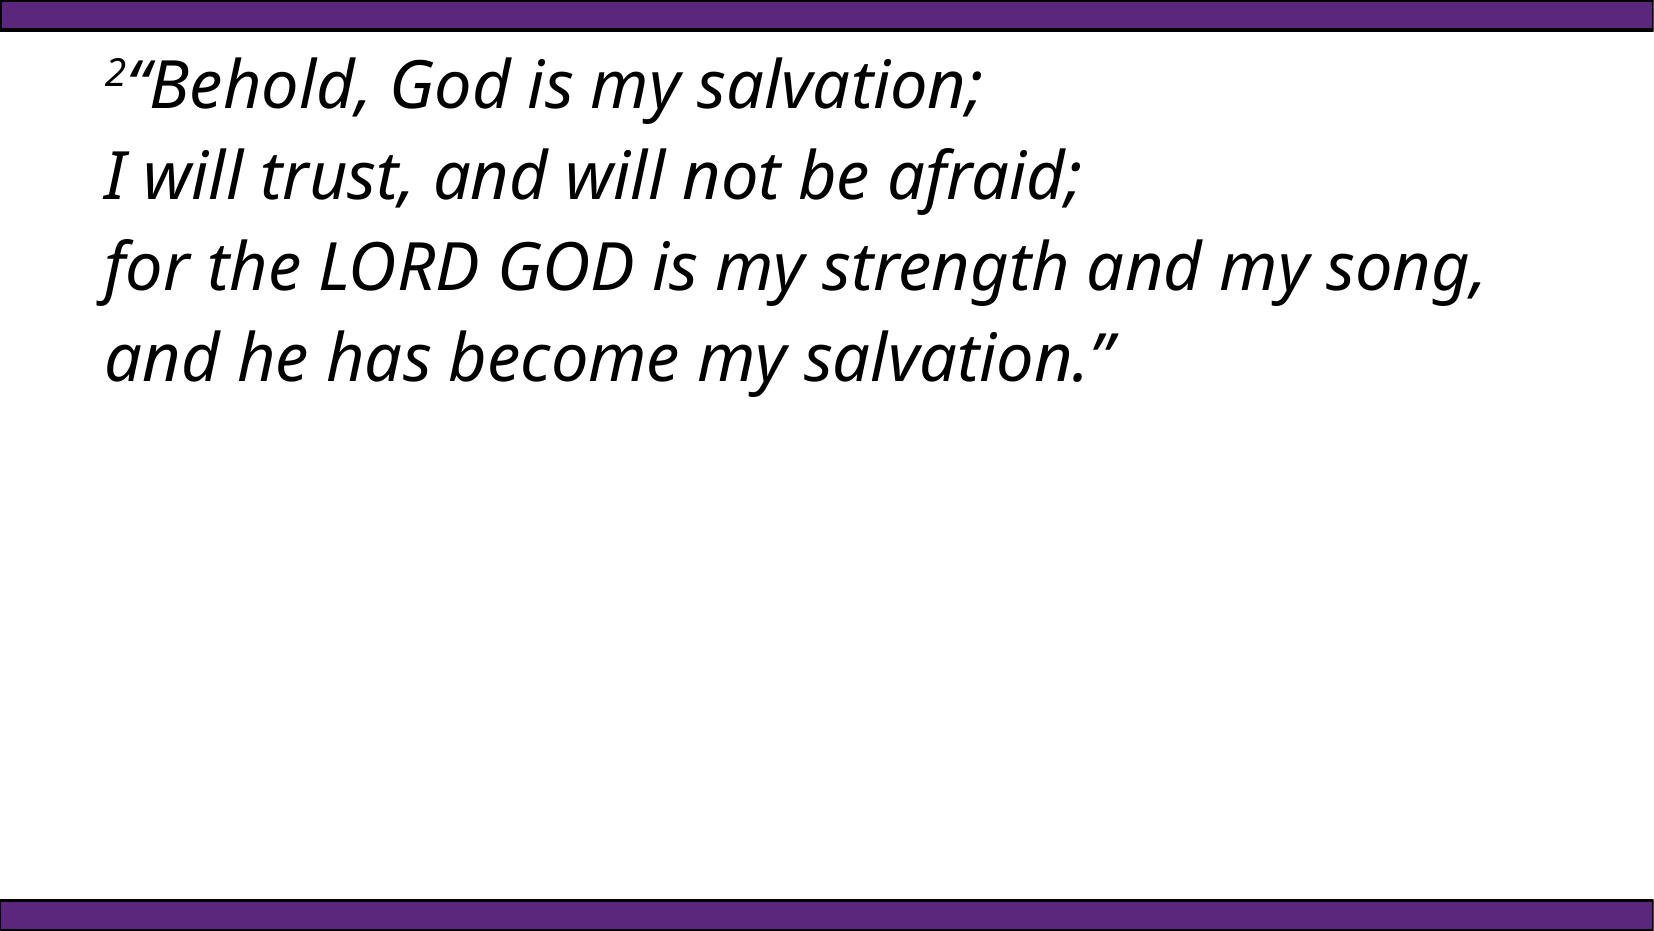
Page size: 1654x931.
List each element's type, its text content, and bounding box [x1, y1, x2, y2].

text_box 2“Behold, God is my salvation; I will trust, and will not be afraid; for the LORD GOD is my strength and my song, and he has become my salvation.” [90, 30, 1576, 421]
text_box [0, 900, 1654, 931]
picture [0, 31, 1654, 900]
text_box [0, 0, 1654, 31]
